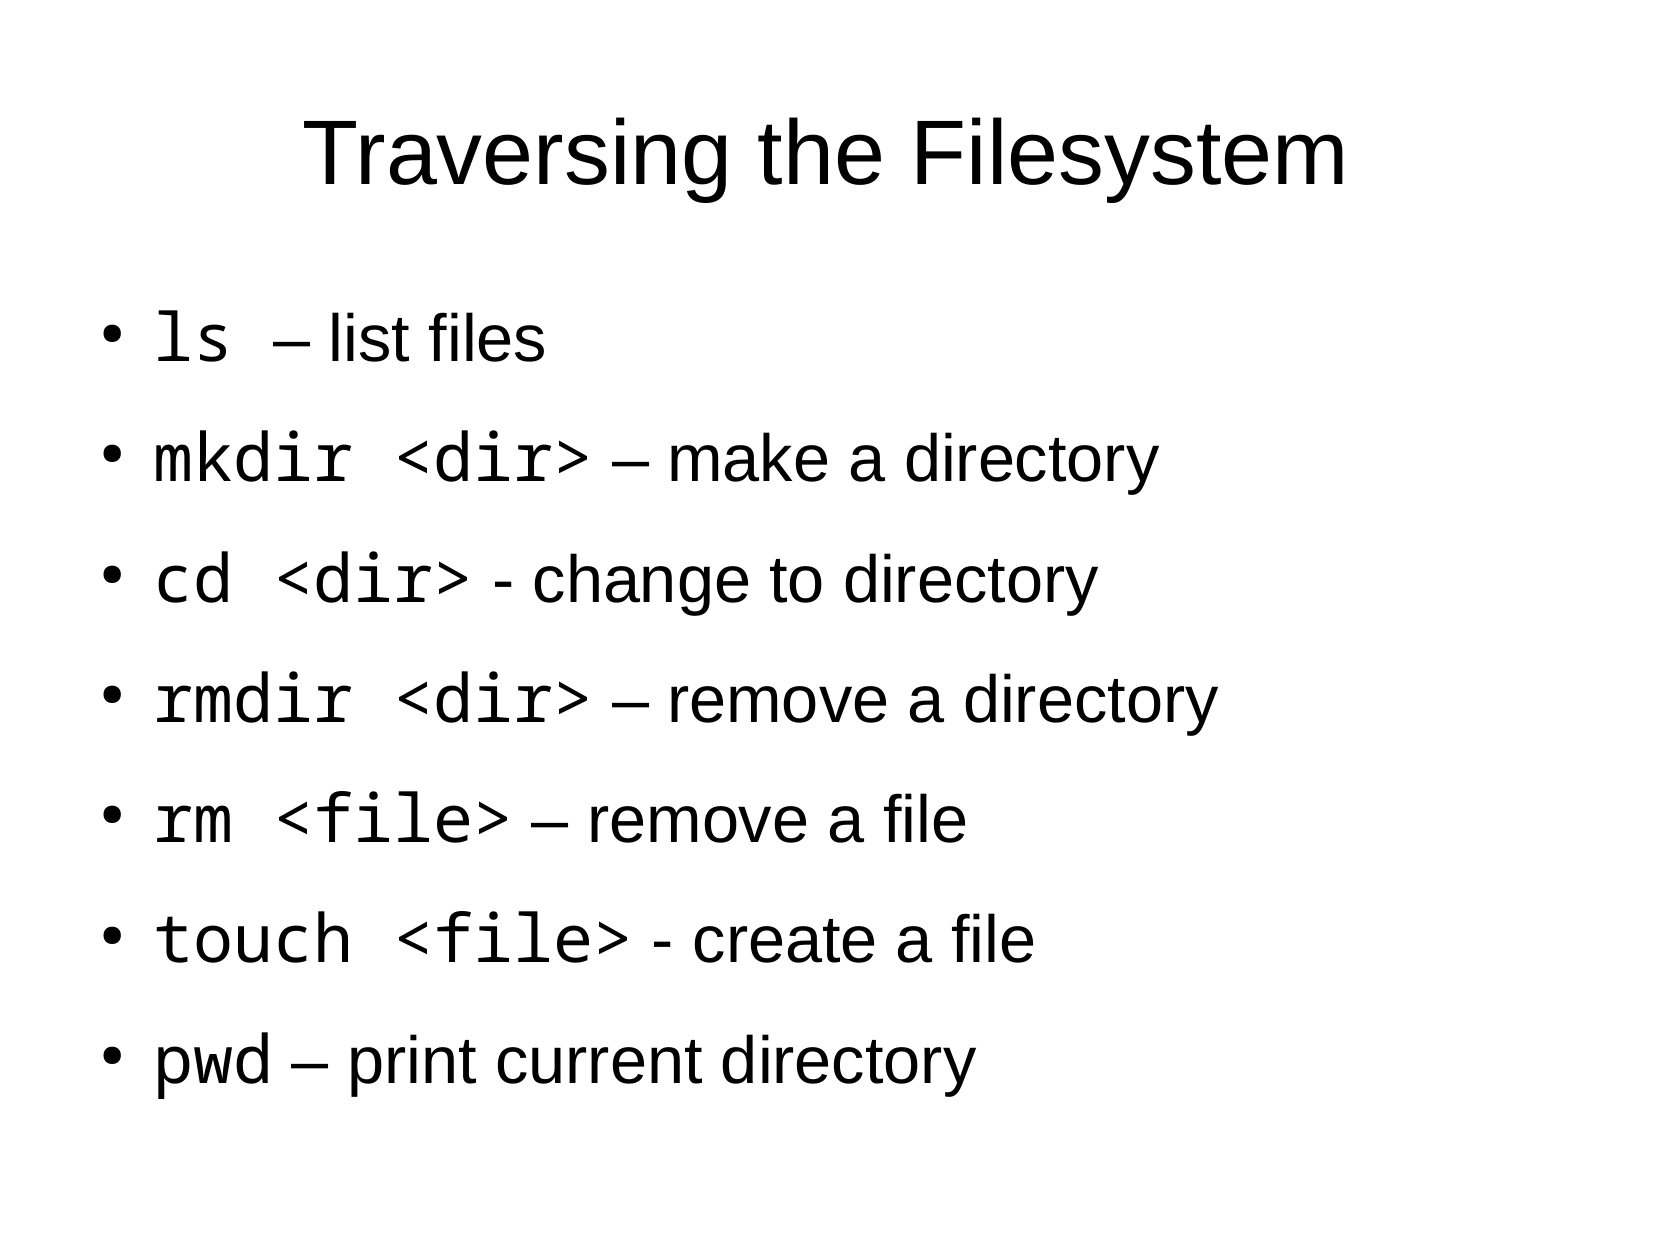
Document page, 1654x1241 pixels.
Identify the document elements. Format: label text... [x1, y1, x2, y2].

list ls – list files mkdir <dir> – make a directory cd <dir> - change to directory rmdir <dir> – remove a directory rm <file> – remove a file touch <file> - create a file pwd – print current directory [82, 290, 1571, 1171]
title Traversing the Filesystem [82, 49, 1571, 257]
